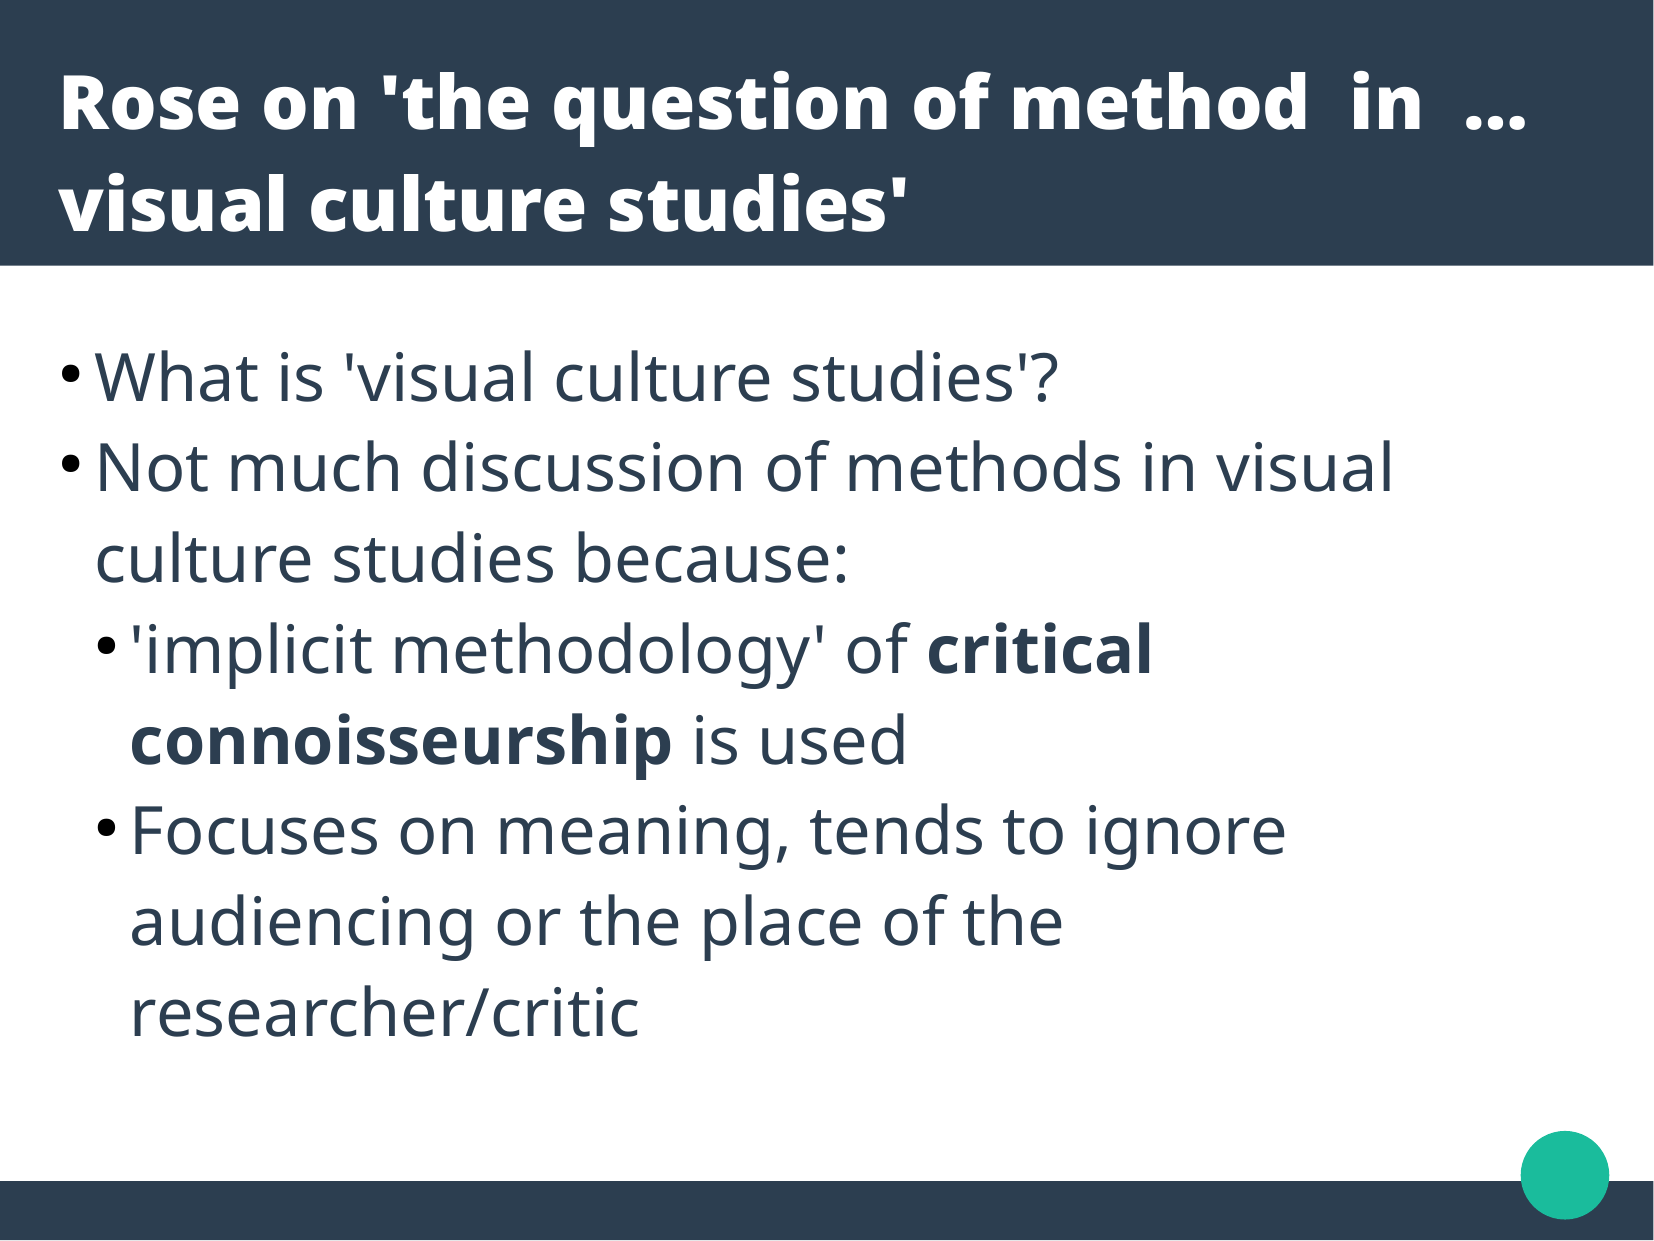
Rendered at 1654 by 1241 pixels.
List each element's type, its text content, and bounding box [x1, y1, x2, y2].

subtitle What is 'visual culture studies'? Not much discussion of methods in visual culture studies because: 'implicit methodology' of critical connoisseurship is used Focuses on meaning, tends to ignore audiencing or the place of the researcher/critic [59, 324, 1595, 1152]
title Rose on 'the question of method in … visual culture studies' [59, 49, 1595, 207]
